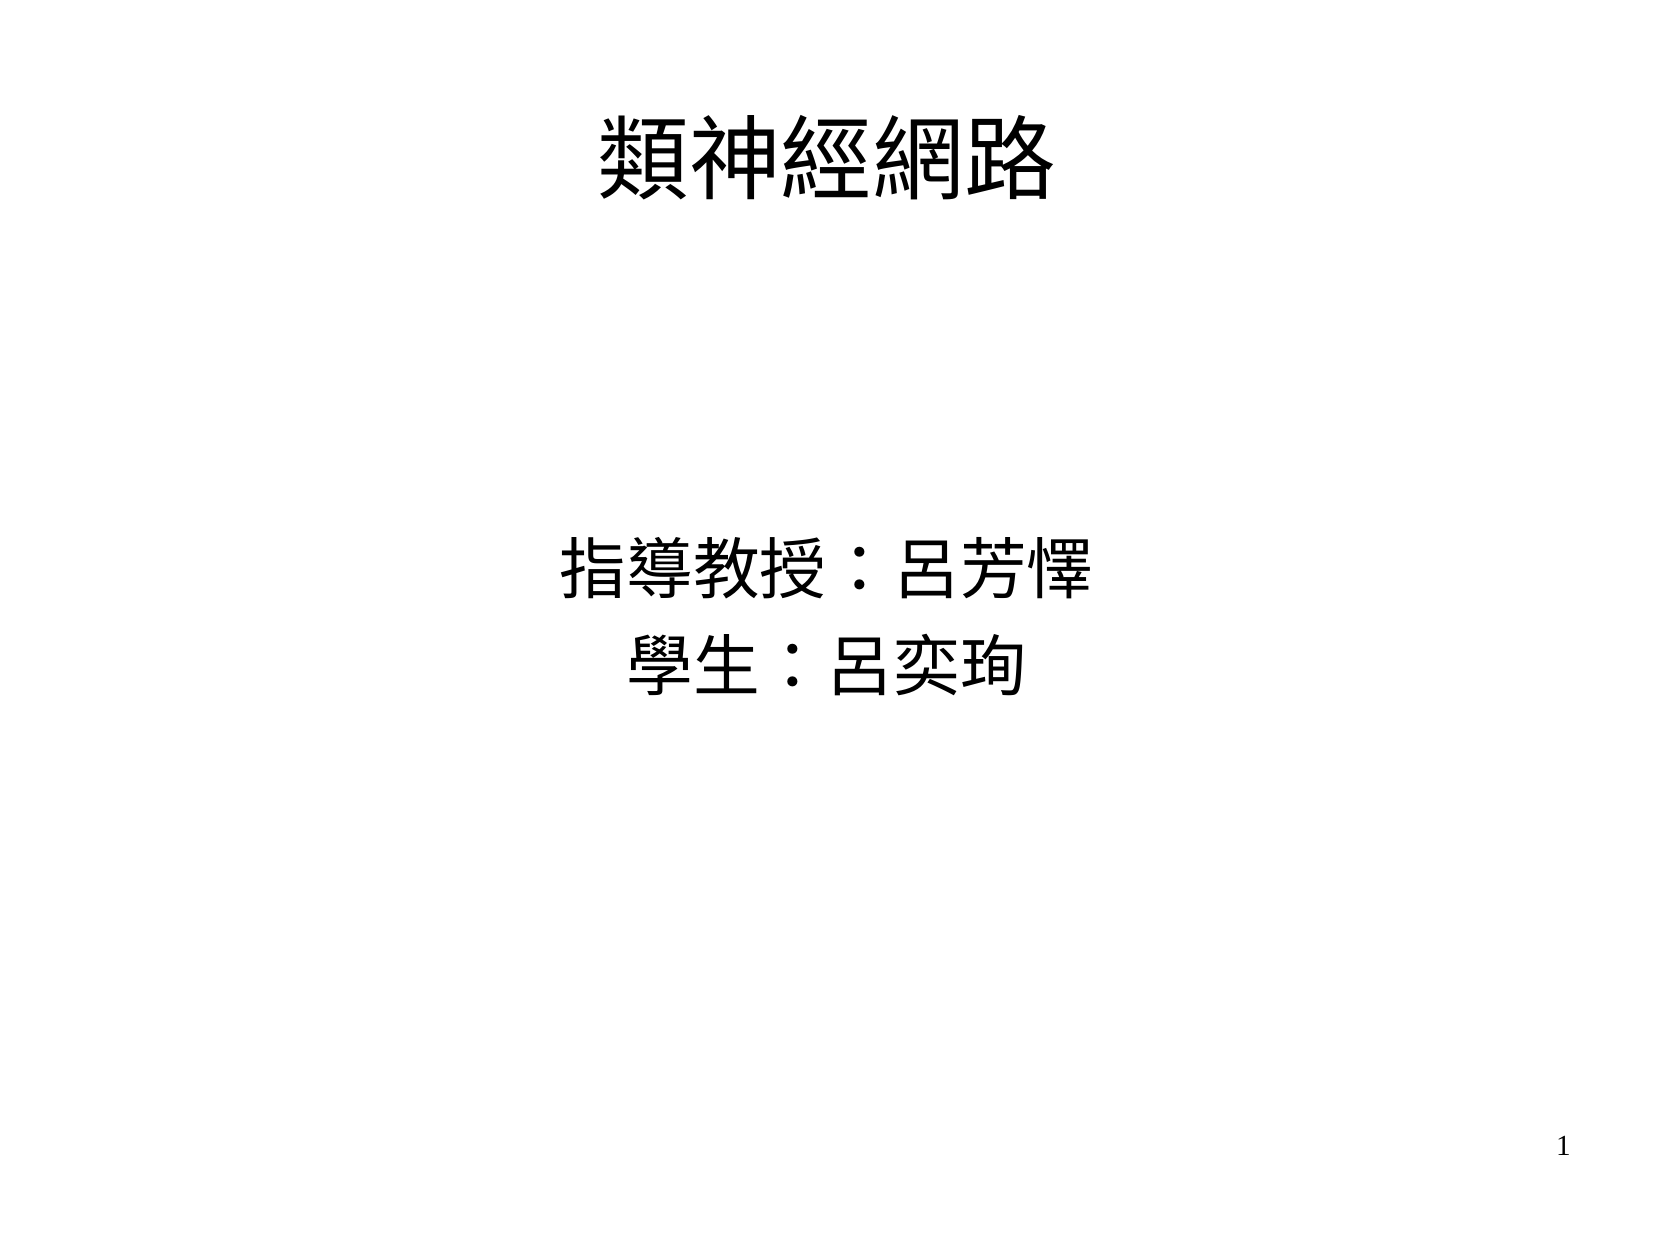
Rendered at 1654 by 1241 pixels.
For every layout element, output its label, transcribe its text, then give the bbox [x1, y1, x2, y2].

subtitle 指導教授：呂芳懌 學生：呂奕珣 [82, 290, 1571, 1010]
title 類神經網路 [82, 49, 1571, 257]
